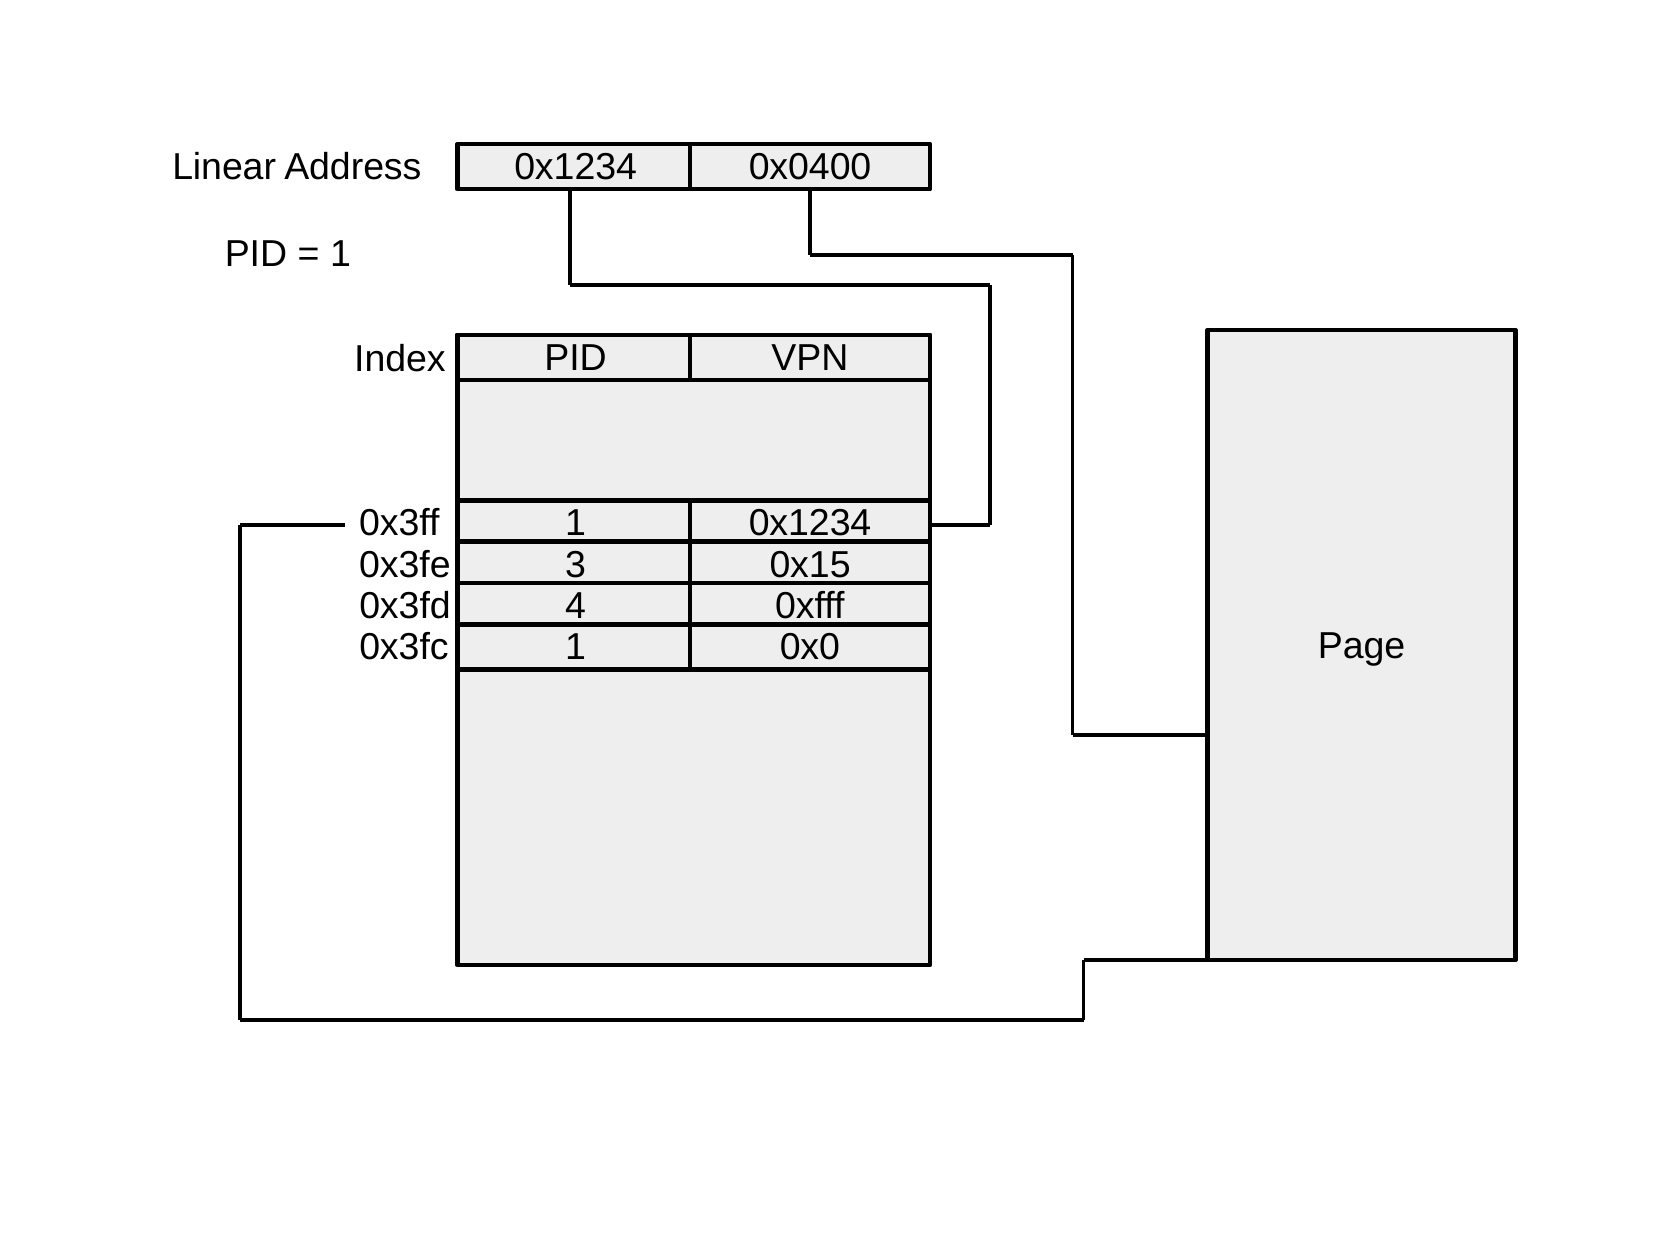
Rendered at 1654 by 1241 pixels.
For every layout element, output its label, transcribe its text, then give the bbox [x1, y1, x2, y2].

text_box [457, 334, 931, 523]
text_box 0x3fc [344, 618, 464, 676]
text_box 1 [457, 500, 690, 541]
text_box 0xfff [690, 582, 930, 624]
text_box 0x0 [690, 624, 930, 670]
text_box 0x3fe [344, 535, 466, 577]
text_box 0x15 [690, 541, 930, 582]
text_box 3 [466, 541, 690, 582]
text_box 0x1234 [457, 144, 690, 190]
text_box 0x1234 [690, 500, 930, 541]
text_box 0x3ff [344, 494, 455, 535]
text_box Linear Address [157, 138, 437, 196]
text_box Page [1207, 330, 1516, 961]
text_box 0x3fd [344, 577, 466, 634]
text_box PID [461, 334, 690, 380]
text_box 1 [464, 624, 690, 670]
text_box 0x0400 [690, 144, 930, 190]
text_box 4 [466, 582, 690, 624]
text_box Index [339, 330, 461, 387]
text_box VPN [690, 334, 930, 380]
text_box PID = 1 [210, 225, 366, 282]
text_box [457, 527, 931, 965]
